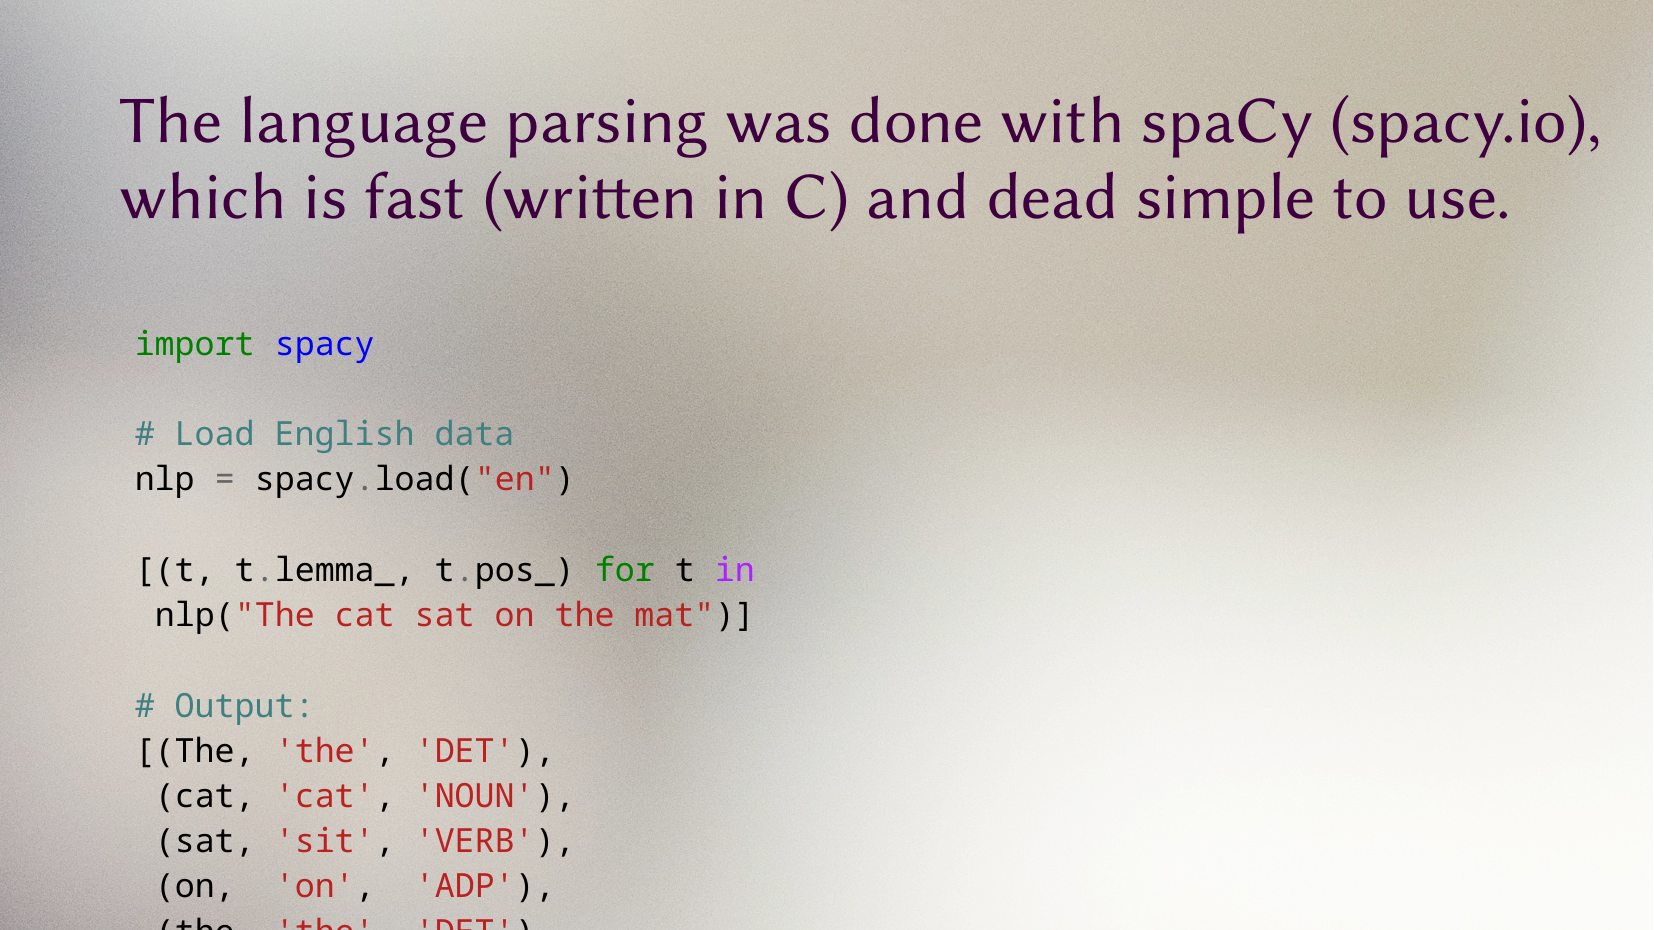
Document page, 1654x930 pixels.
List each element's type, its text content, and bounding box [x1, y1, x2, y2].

text_box The language parsing was done with spaCy (spacy.io), which is fast (written in C) and dead simple to use. [104, 74, 1621, 319]
text_box import spacy # Load English data nlp = spacy.load("en") [(t, t.lemma_, t.pos_) for t in nlp("The cat sat on the mat")] # Output: [(The, 'the', 'DET'), (cat, 'cat', 'NOUN'), (sat, 'sit', 'VERB'), (on, 'on', 'ADP'), (the, 'the', 'DET'), (mat, 'mat', 'NOUN')] [120, 312, 781, 863]
